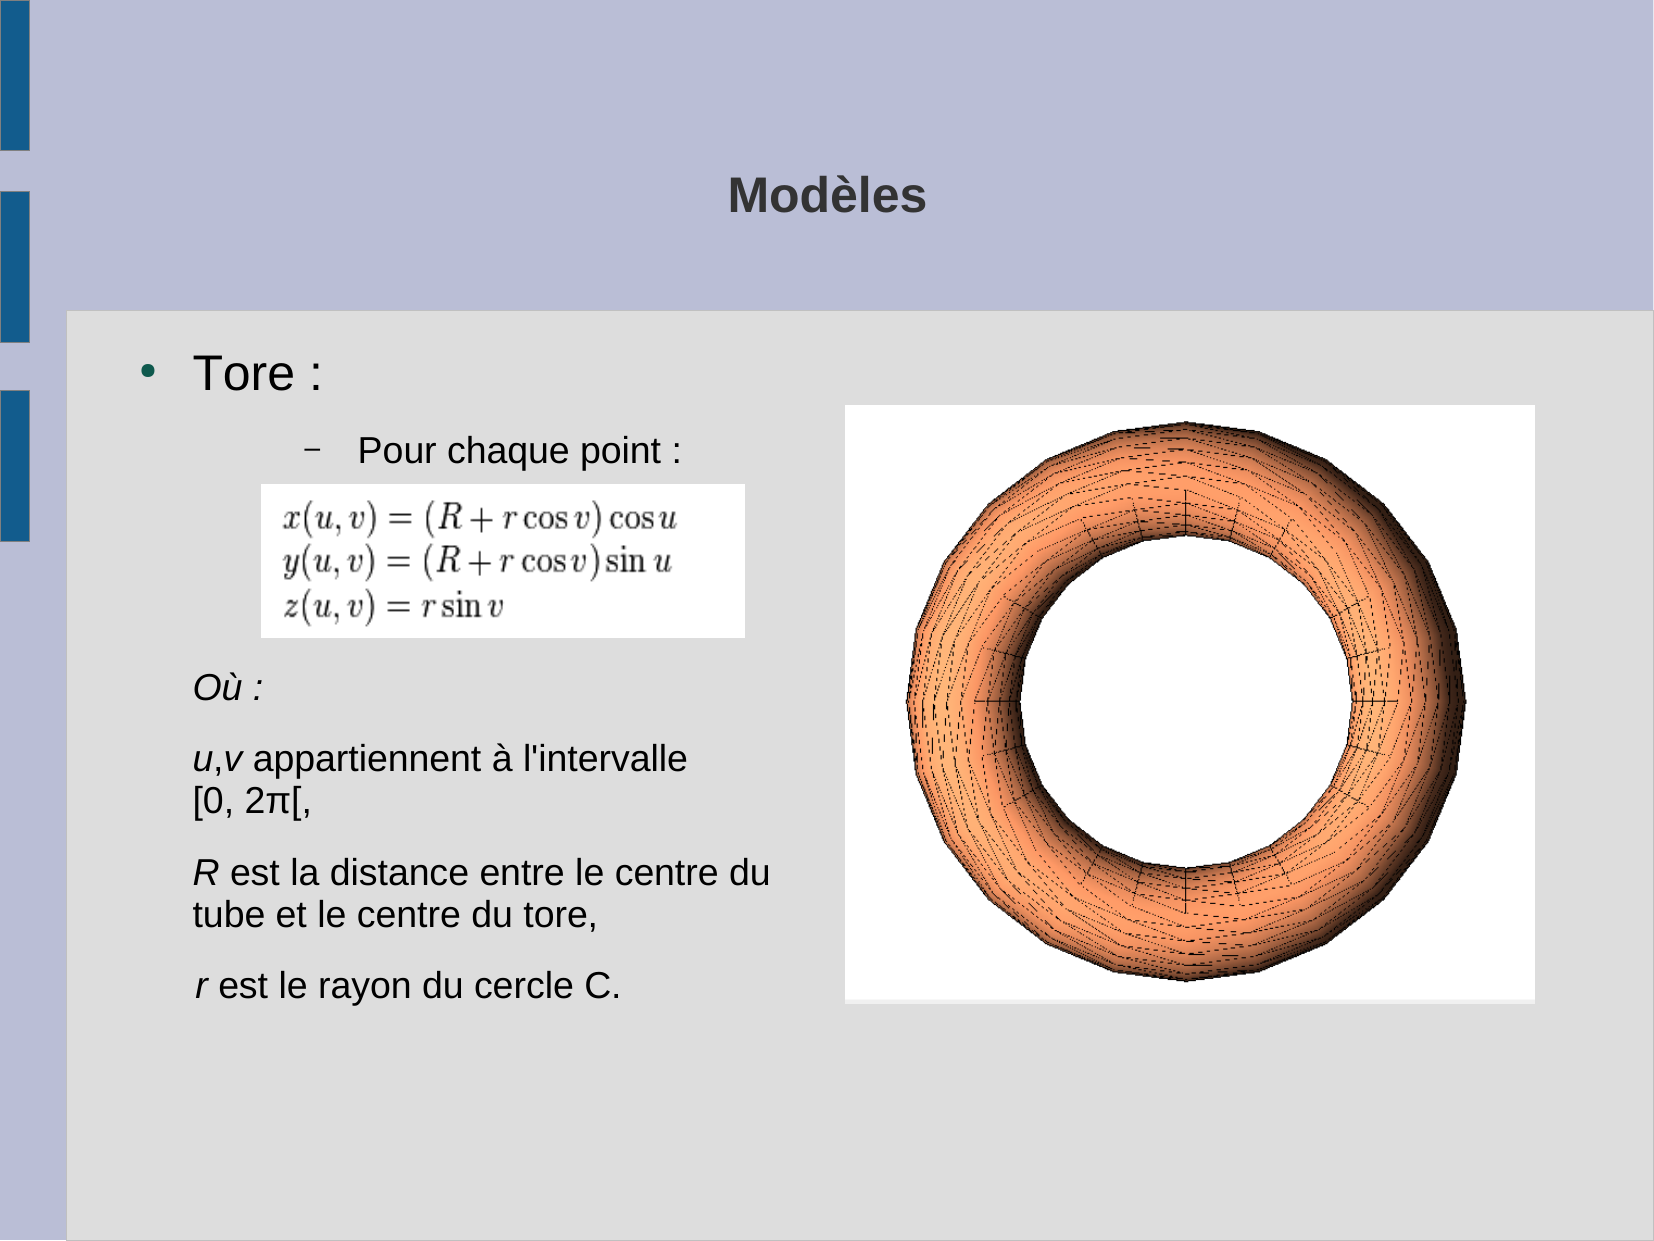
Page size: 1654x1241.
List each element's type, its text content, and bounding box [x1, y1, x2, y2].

picture [261, 484, 745, 638]
list Tore : Pour chaque point : Où : u,v appartiennent à l'intervalle [0, 2π[, R est la distance entre le centre du tube et le centre du tore, r est le rayon du cercle C. [121, 344, 811, 1065]
title Modèles [121, 91, 1534, 299]
picture [845, 405, 1535, 1004]
